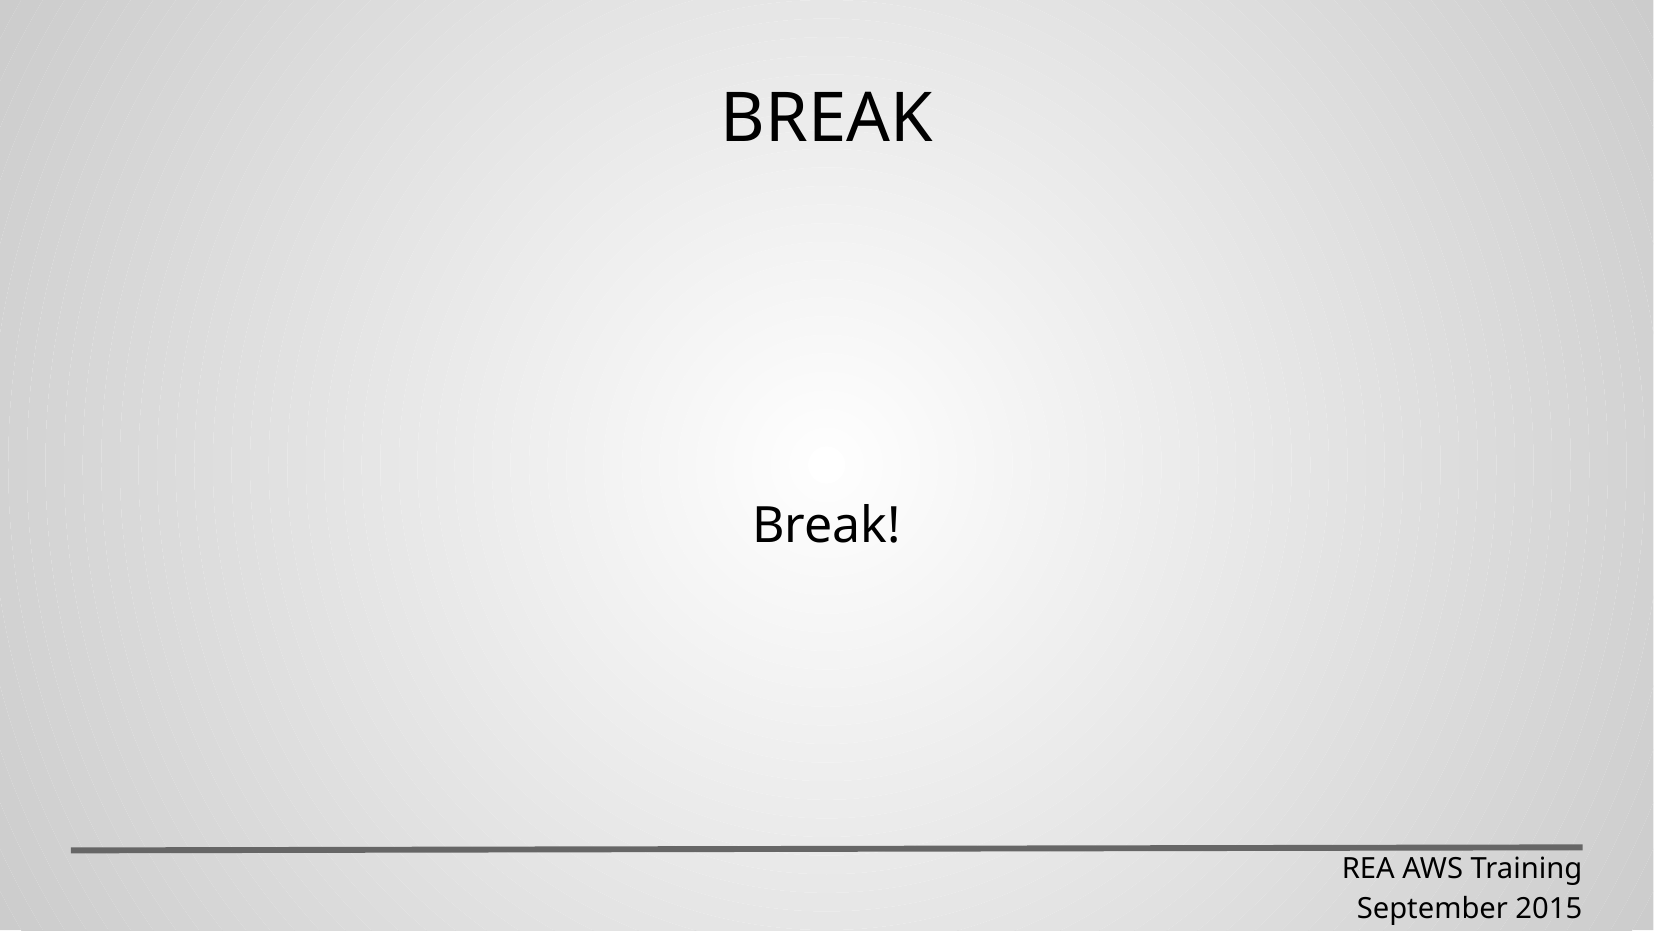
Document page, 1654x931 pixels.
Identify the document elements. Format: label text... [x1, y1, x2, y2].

title BREAK [82, 37, 1571, 193]
list Break! [82, 217, 1571, 827]
